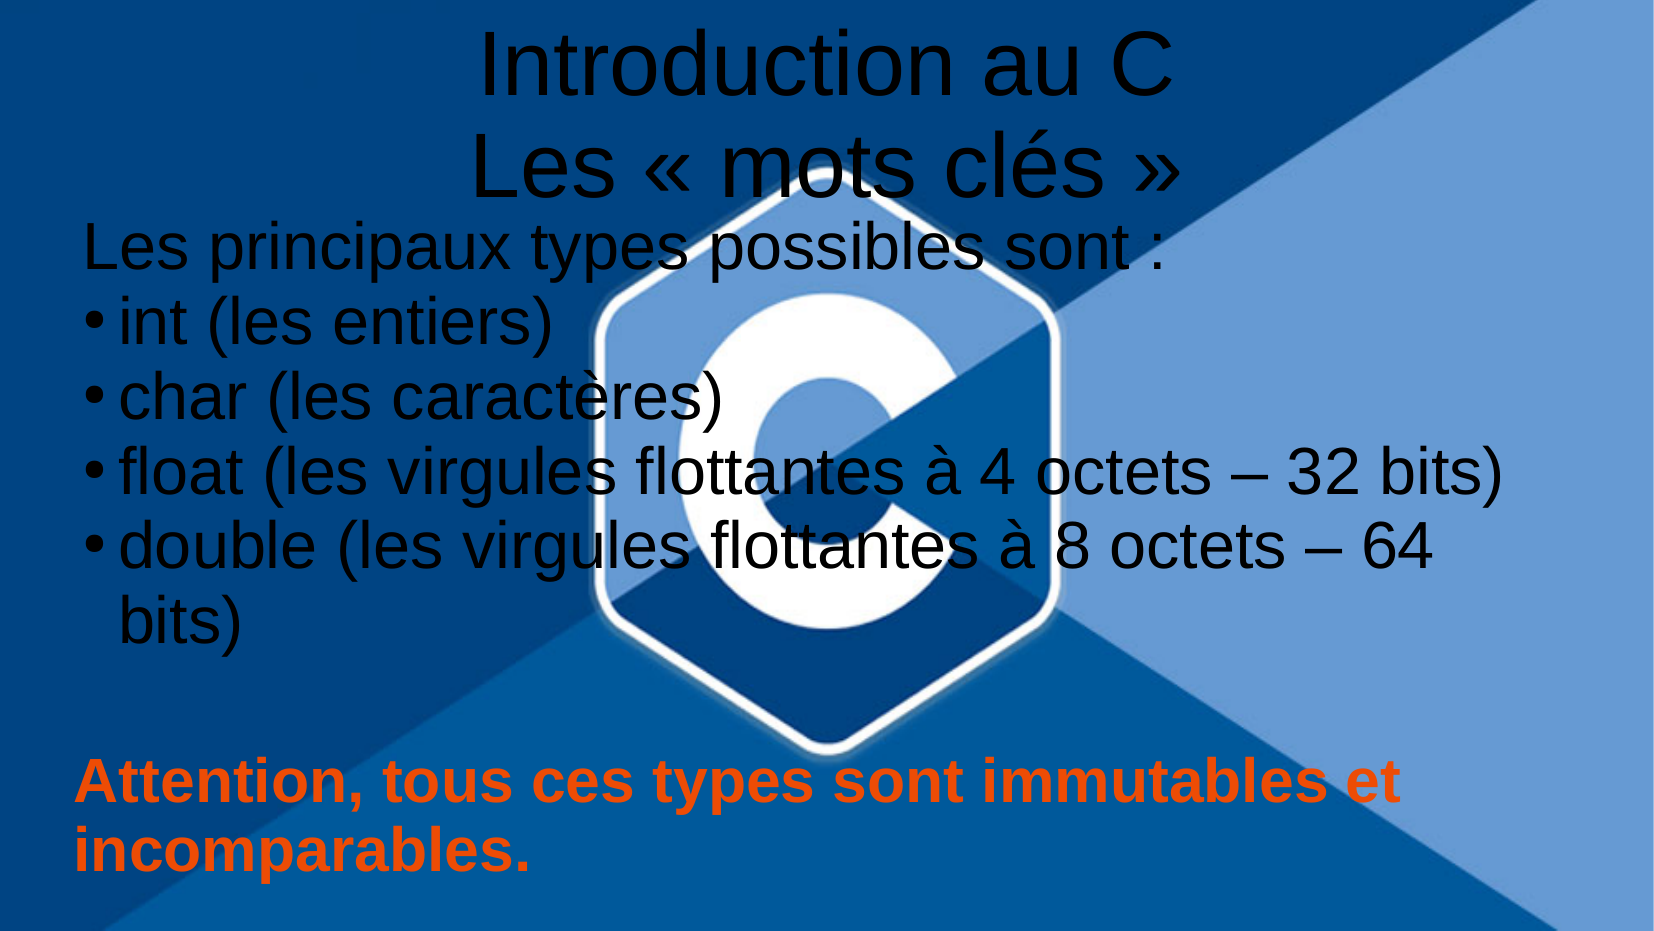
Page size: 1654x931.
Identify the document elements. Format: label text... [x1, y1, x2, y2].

text_box Attention, tous ces types sont immutables et incomparables. [59, 738, 1625, 893]
title Introduction au C Les « mots clés » [82, 12, 1571, 209]
subtitle Les principaux types possibles sont : int (les entiers) char (les caractères) float (les virgules flottantes à 4 octets – 32 bits) double (les virgules flottantes à 8 octets – 64 bits) [82, 209, 1571, 658]
picture [0, 0, 1654, 931]
